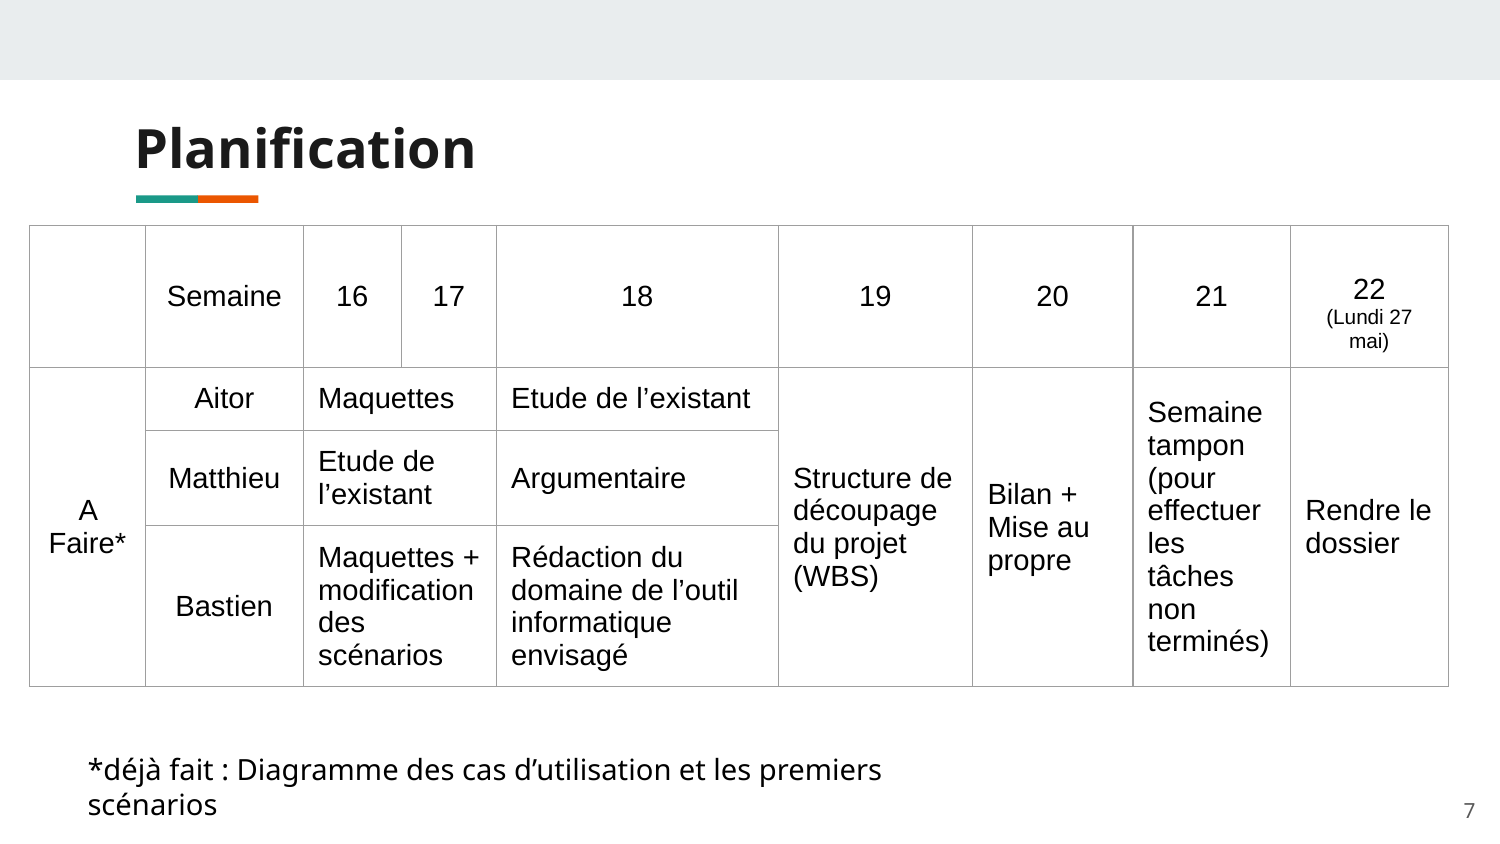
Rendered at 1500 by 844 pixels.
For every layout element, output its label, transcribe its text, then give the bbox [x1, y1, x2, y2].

table_cell Argumentaire [497, 431, 778, 525]
table_header [30, 226, 145, 367]
table_cell Semaine tampon (pour effectuer les tâches non terminés) [1134, 368, 1290, 686]
table_header 19 [779, 226, 972, 367]
table_cell Rendre le dossier [1291, 368, 1448, 686]
table_header 16 [304, 226, 401, 367]
table_cell Rédaction du domaine de l’outil informatique envisagé [497, 526, 778, 686]
table_header Semaine [146, 226, 303, 367]
table_header 21 [1134, 226, 1290, 367]
text_box *déjà fait : Diagramme des cas d’utilisation et les premiers scénarios [72, 735, 1029, 818]
slide_number <number> [1400, 779, 1491, 844]
table_cell Aitor [146, 368, 303, 430]
table_cell Bastien [146, 526, 303, 686]
table_header 20 [973, 226, 1132, 367]
table_cell Maquettes + modification des scénarios [304, 526, 496, 686]
table_cell Etude de l’existant [304, 431, 496, 525]
table_cell Etude de l’existant [497, 368, 778, 430]
table_cell Maquettes [304, 368, 496, 430]
table_cell A Faire* [30, 368, 145, 686]
title Planification [119, 99, 1381, 188]
table_header 22 (Lundi 27 mai) [1291, 226, 1448, 367]
table_cell Matthieu [146, 431, 303, 525]
table_cell Structure de découpage du projet (WBS) [779, 368, 972, 686]
table_header 17 [402, 226, 496, 367]
table_cell Bilan + Mise au propre [973, 368, 1132, 686]
table_header 18 [497, 226, 778, 367]
